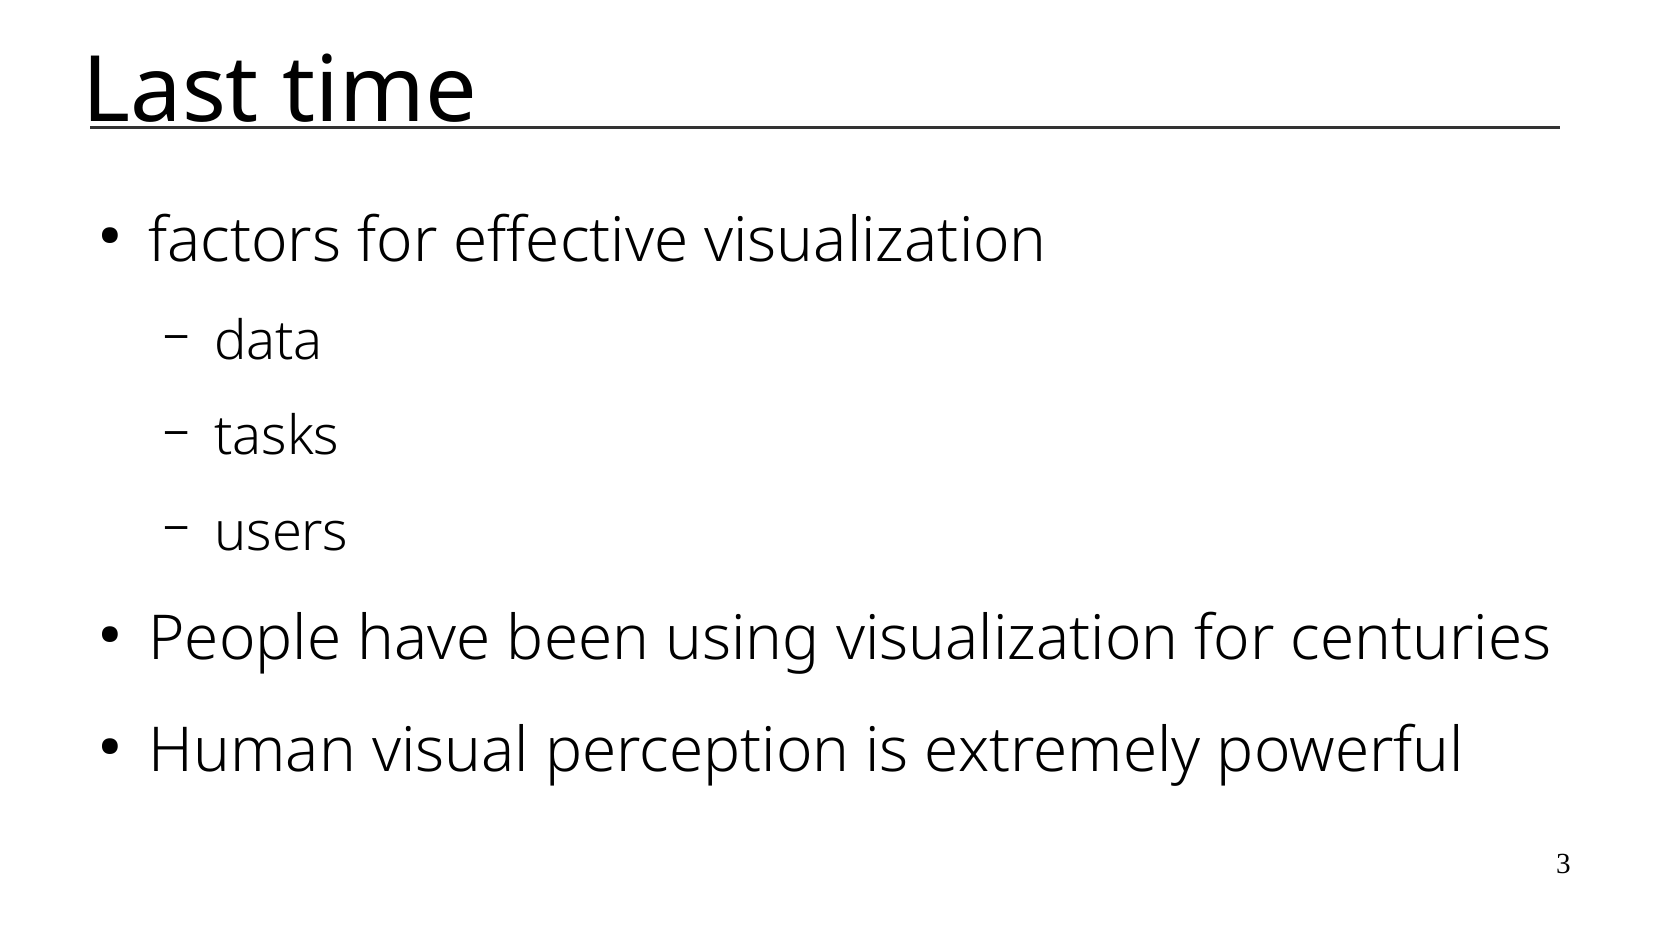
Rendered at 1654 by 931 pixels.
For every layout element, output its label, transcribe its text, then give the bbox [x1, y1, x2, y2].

list factors for effective visualization data tasks users People have been using visualization for centuries Human visual perception is extremely powerful [82, 195, 1571, 811]
title Last time [82, 32, 1571, 140]
